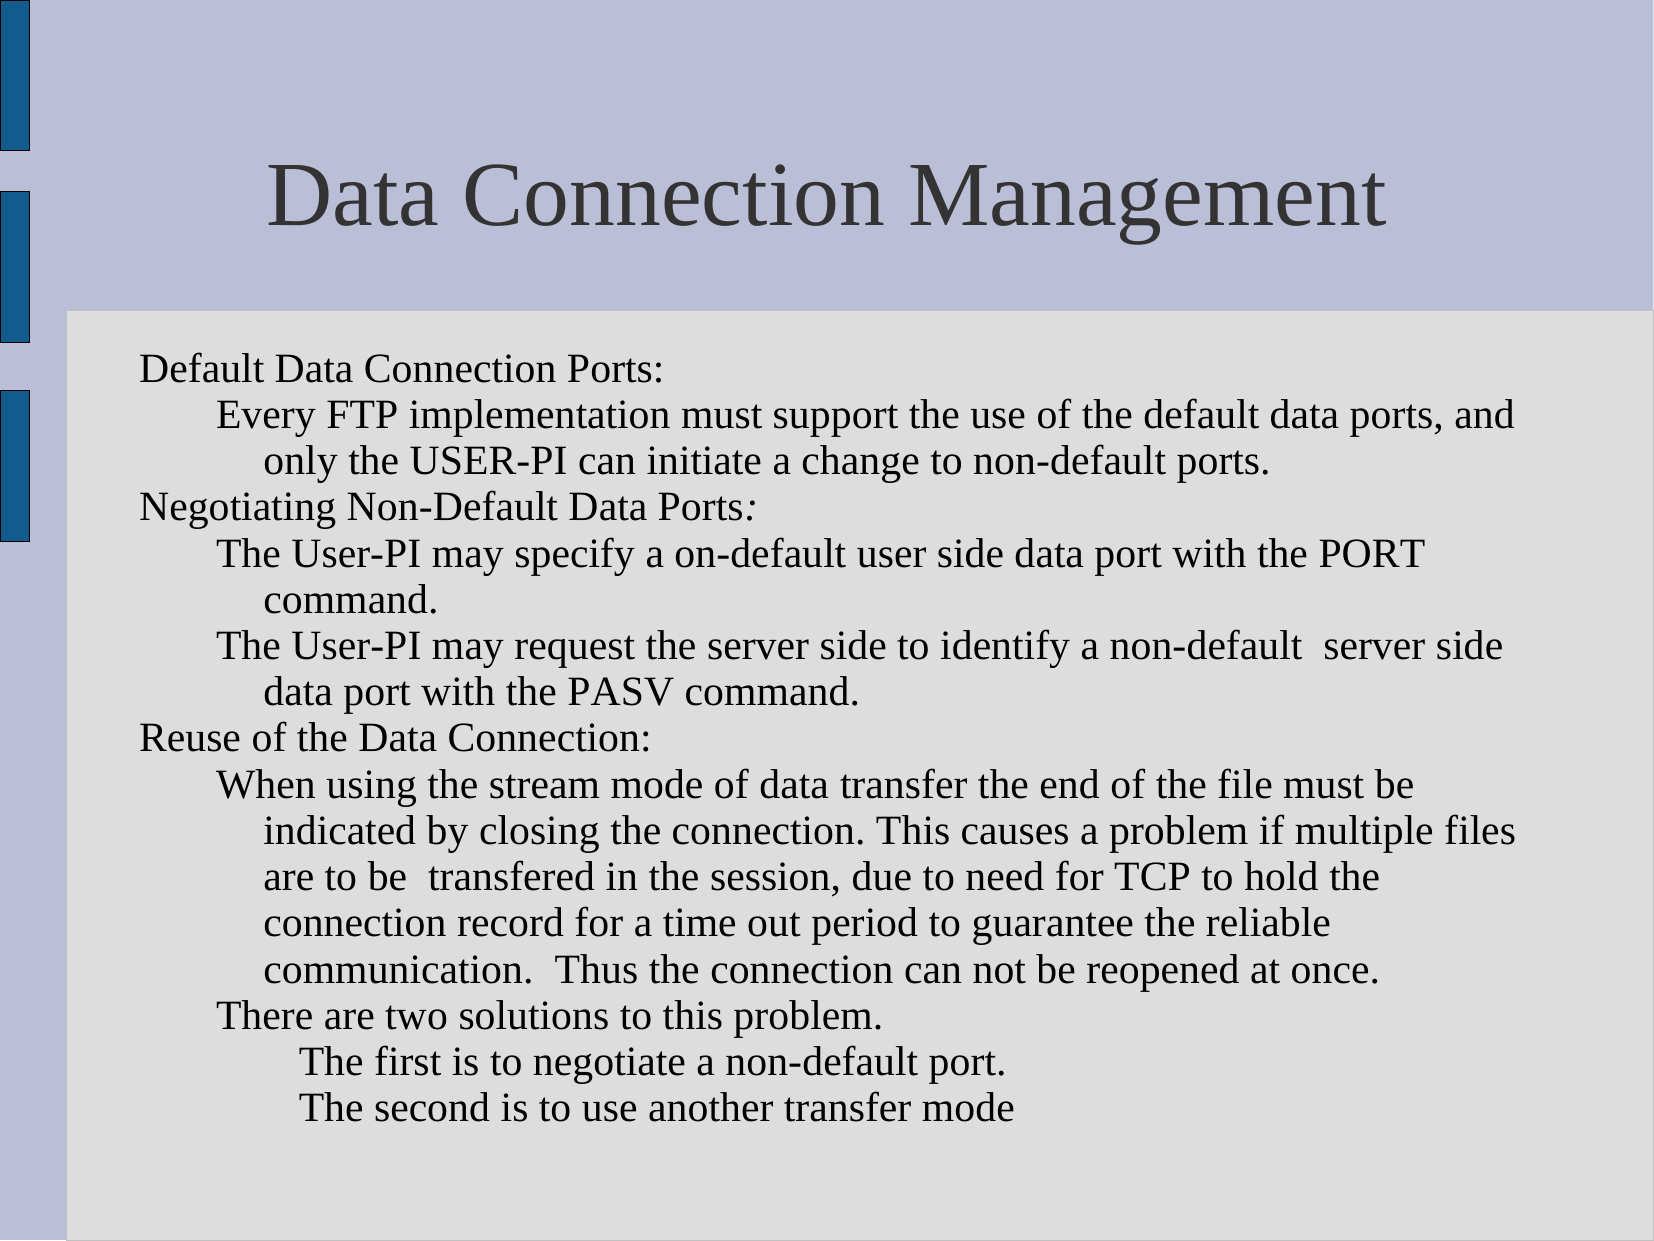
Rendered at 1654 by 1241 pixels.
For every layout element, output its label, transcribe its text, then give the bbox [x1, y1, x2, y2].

title Data Connection Management [121, 91, 1534, 299]
list Default Data Connection Ports: Every FTP implementation must support the use of the default data ports, and only the USER-PI can initiate a change to non-default ports. Negotiating Non-Default Data Ports: The User-PI may specify a on-default user side data port with the PORT command. The User-PI may request the server side to identify a non-default server side data port with the PASV command. Reuse of the Data Connection: When using the stream mode of data transfer the end of the file must be indicated by closing the connection. This causes a problem if multiple files are to be transfered in the session, due to need for TCP to hold the connection record for a time out period to guarantee the reliable communication. Thus the connection can not be reopened at once. There are two solutions to this problem. The first is to negotiate a non-default port. The second is to use another transfer mode [121, 344, 1534, 1131]
